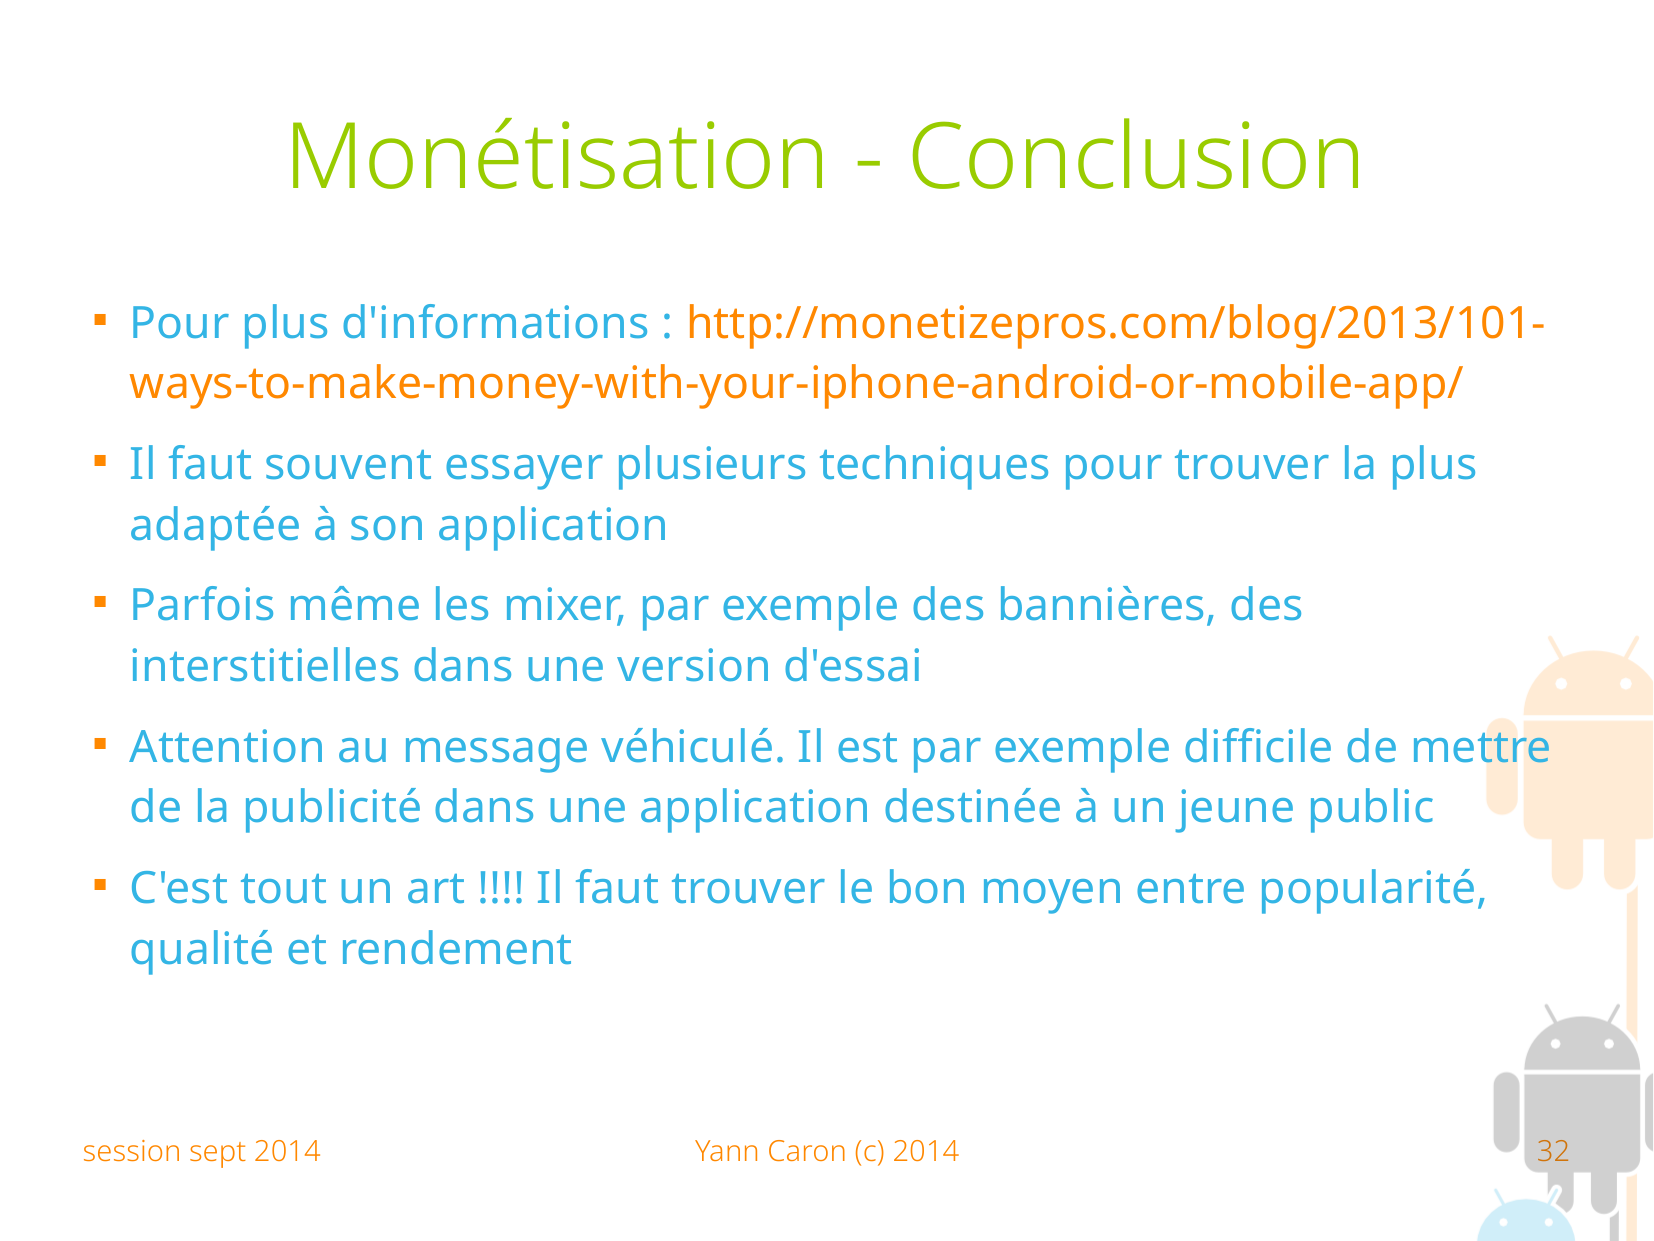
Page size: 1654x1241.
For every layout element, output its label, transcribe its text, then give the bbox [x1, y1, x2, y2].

title Monétisation - Conclusion [82, 49, 1571, 257]
list Pour plus d'informations : http://monetizepros.com/blog/2013/101-ways-to-make-money-with-your-iphone-android-or-mobile-app/ Il faut souvent essayer plusieurs techniques pour trouver la plus adaptée à son application Parfois même les mixer, par exemple des bannières, des interstitielles dans une version d'essai Attention au message véhiculé. Il est par exemple difficile de mettre de la publicité dans une application destinée à un jeune public C'est tout un art !!!! Il faut trouver le bon moyen entre popularité, qualité et rendement [82, 290, 1571, 1010]
picture [240, 423, 1654, 1241]
